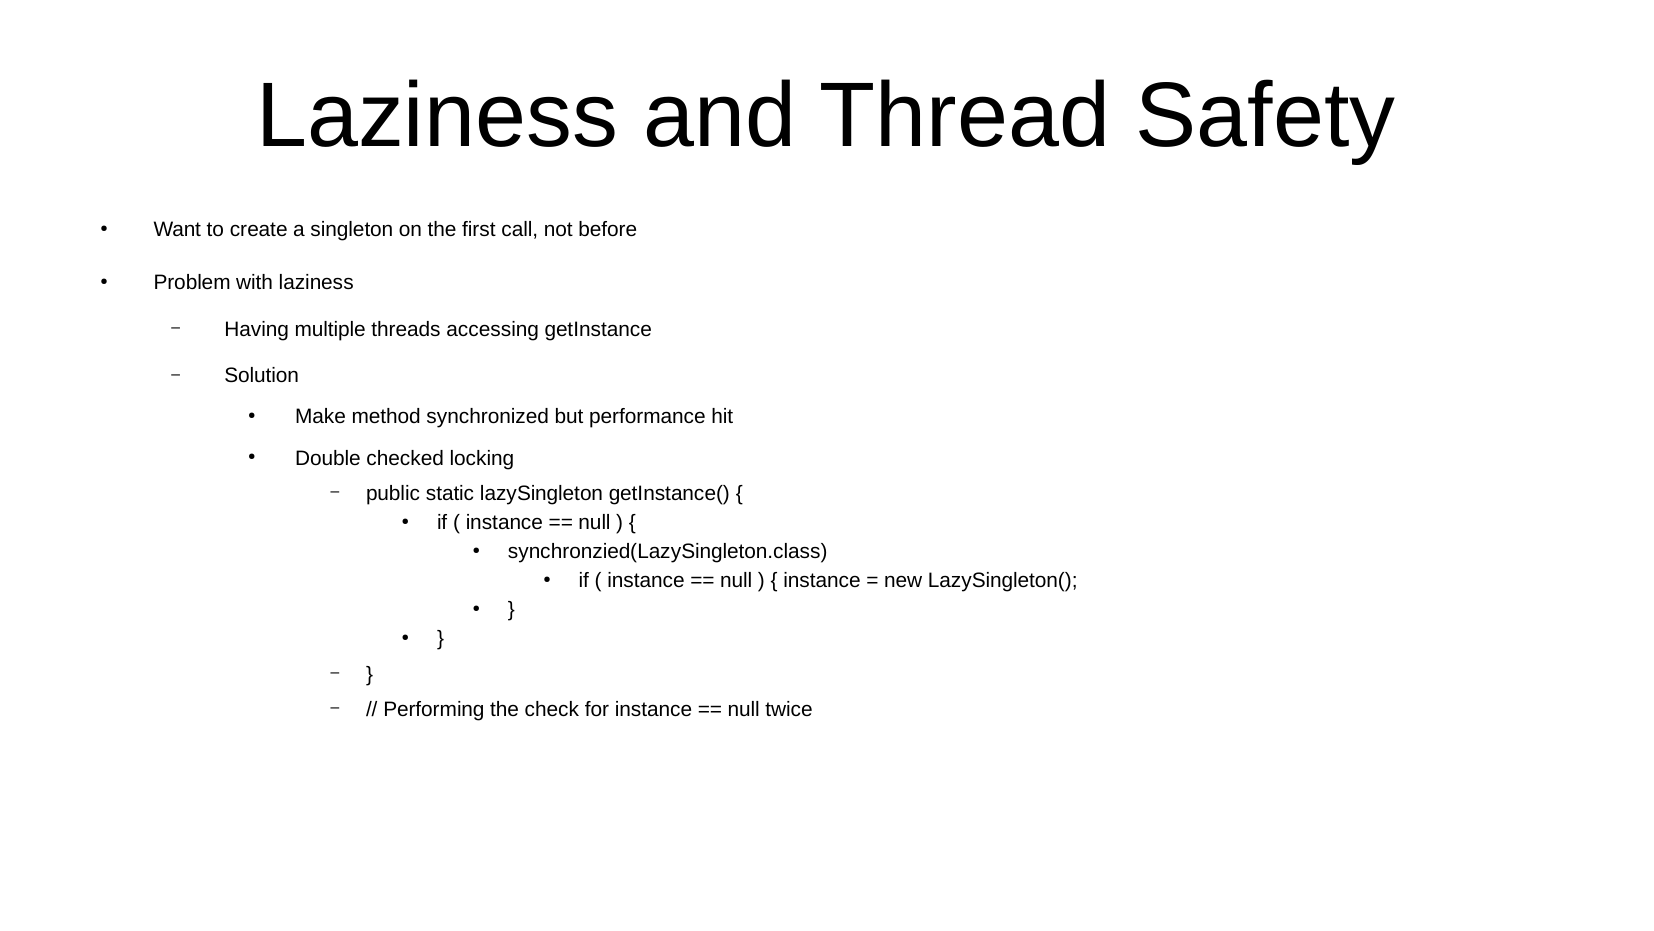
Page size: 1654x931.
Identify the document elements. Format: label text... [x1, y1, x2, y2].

title Laziness and Thread Safety [82, 37, 1571, 193]
list Want to create a singleton on the first call, not before Problem with laziness Having multiple threads accessing getInstance Solution Make method synchronized but performance hit Double checked locking public static lazySingleton getInstance() { if ( instance == null ) { synchronzied(LazySingleton.class) if ( instance == null ) { instance = new LazySingleton(); } } } // Performing the check for instance == null twice [82, 217, 1636, 916]
